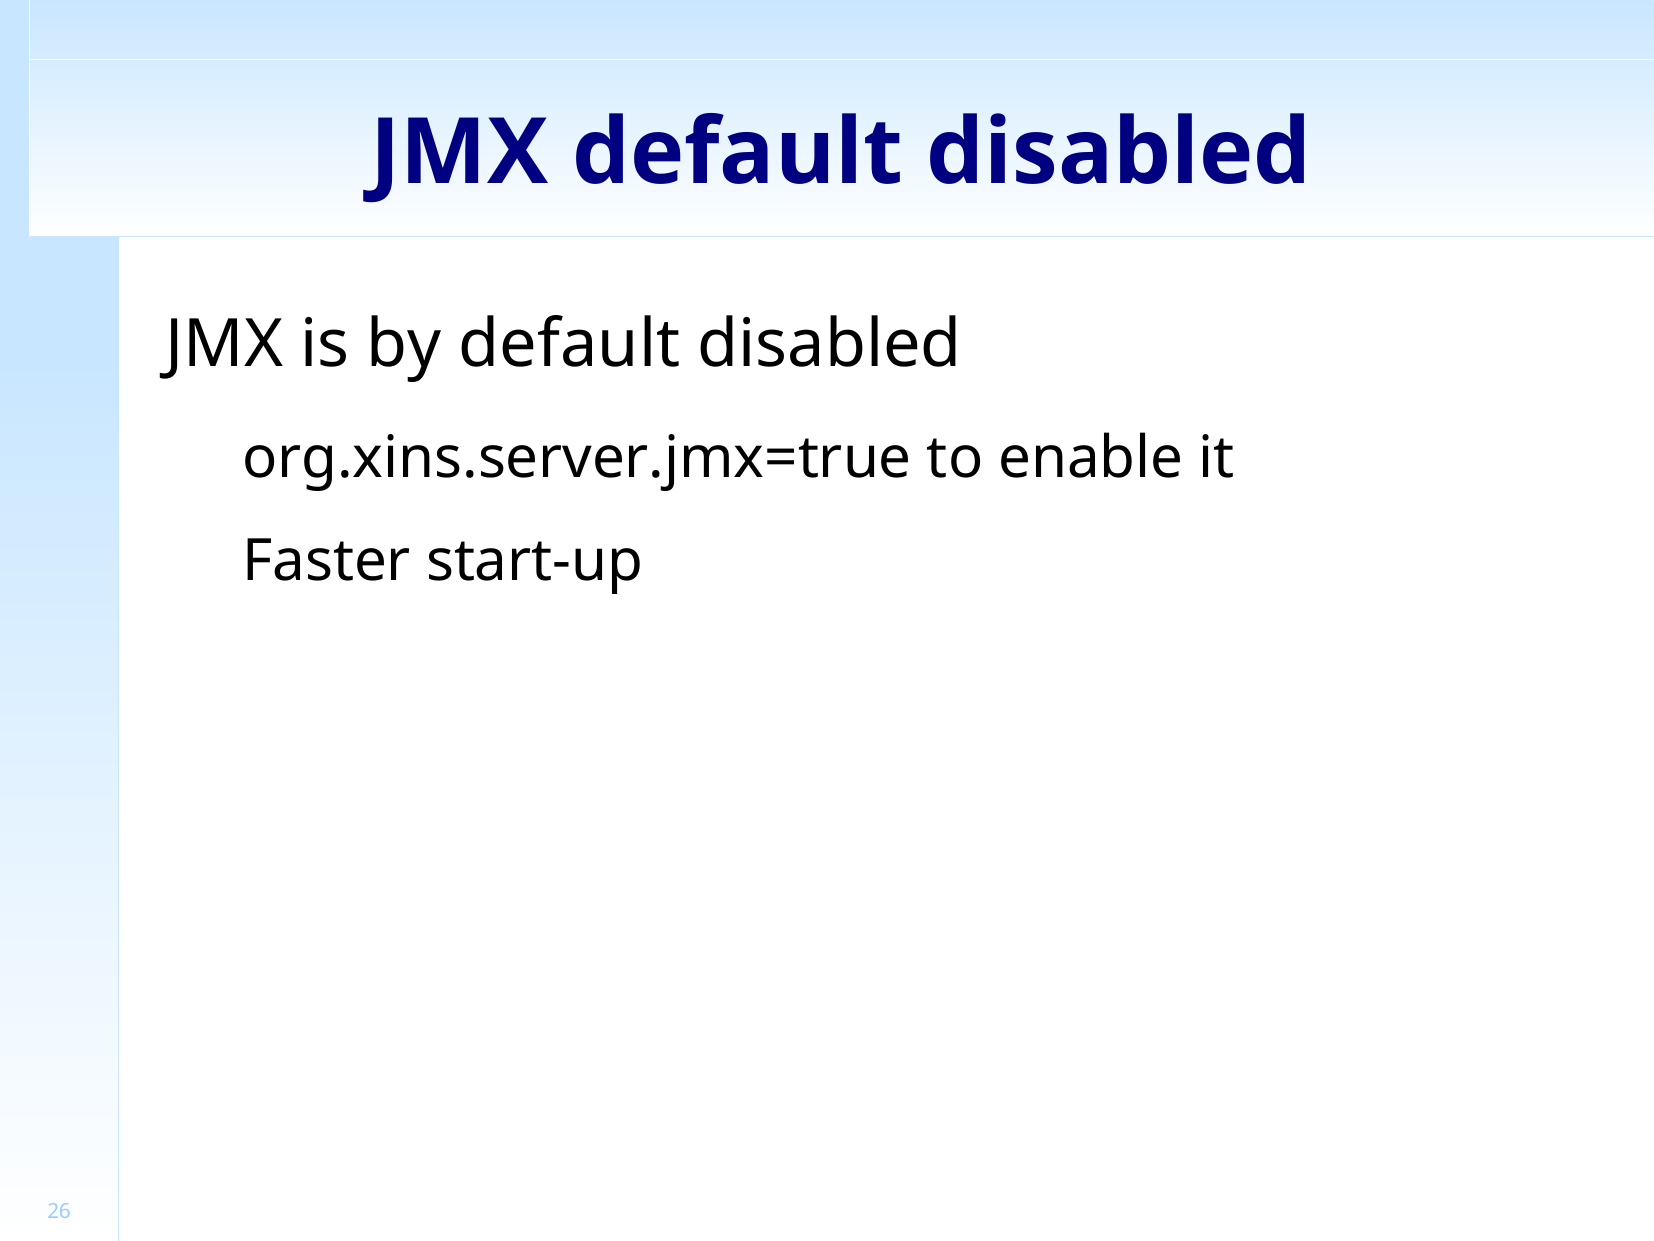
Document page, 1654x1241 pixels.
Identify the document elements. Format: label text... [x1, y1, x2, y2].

list JMX is by default disabled org.xins.server.jmx=true to enable it Faster start-up [147, 295, 1625, 1182]
title JMX default disabled [29, 59, 1654, 237]
